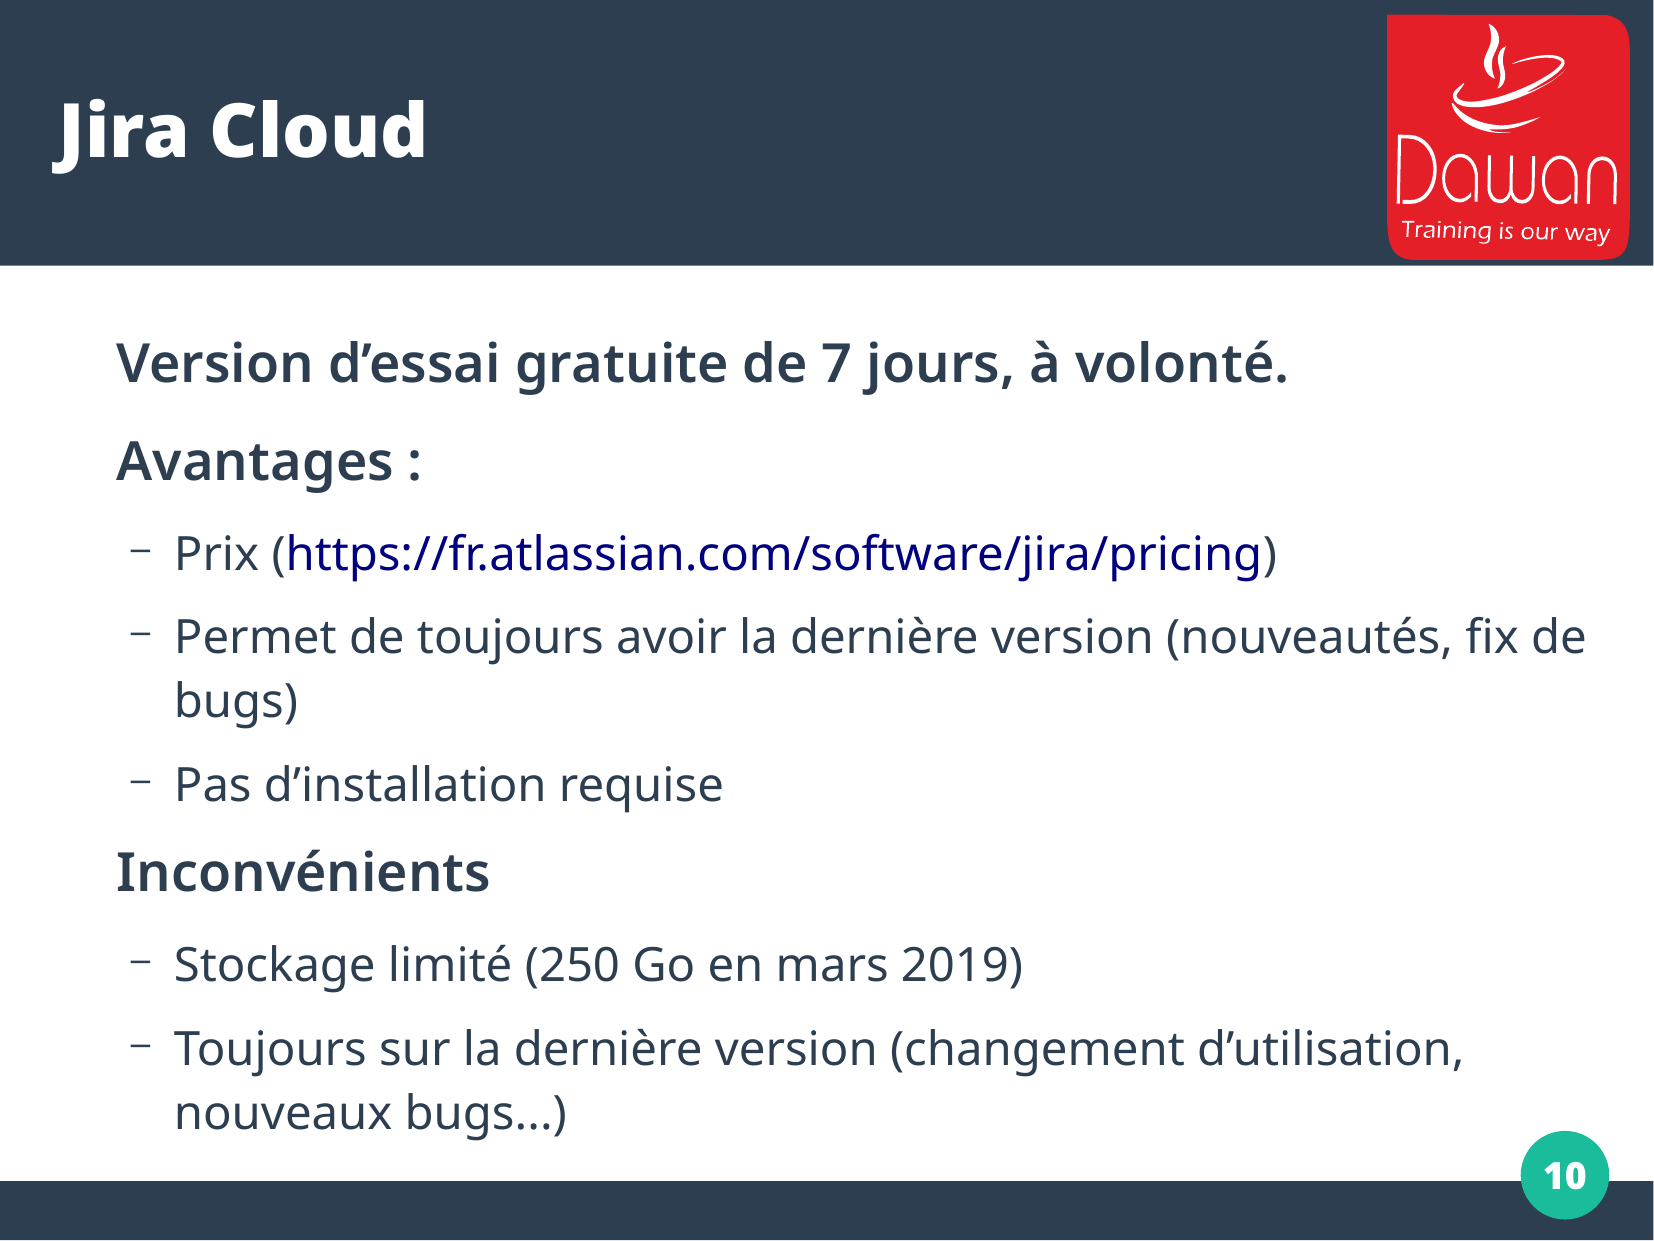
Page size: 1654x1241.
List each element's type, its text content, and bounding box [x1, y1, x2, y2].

title Jira Cloud [59, 49, 1387, 207]
picture [1387, 14, 1630, 260]
list Version d’essai gratuite de 7 jours, à volonté. Avantages : Prix (https://fr.atlassian.com/software/jira/pricing) Permet de toujours avoir la dernière version (nouveautés, fix de bugs) Pas d’installation requise Inconvénients Stockage limité (250 Go en mars 2019) Toujours sur la dernière version (changement d’utilisation, nouveaux bugs...) [59, 324, 1595, 1152]
